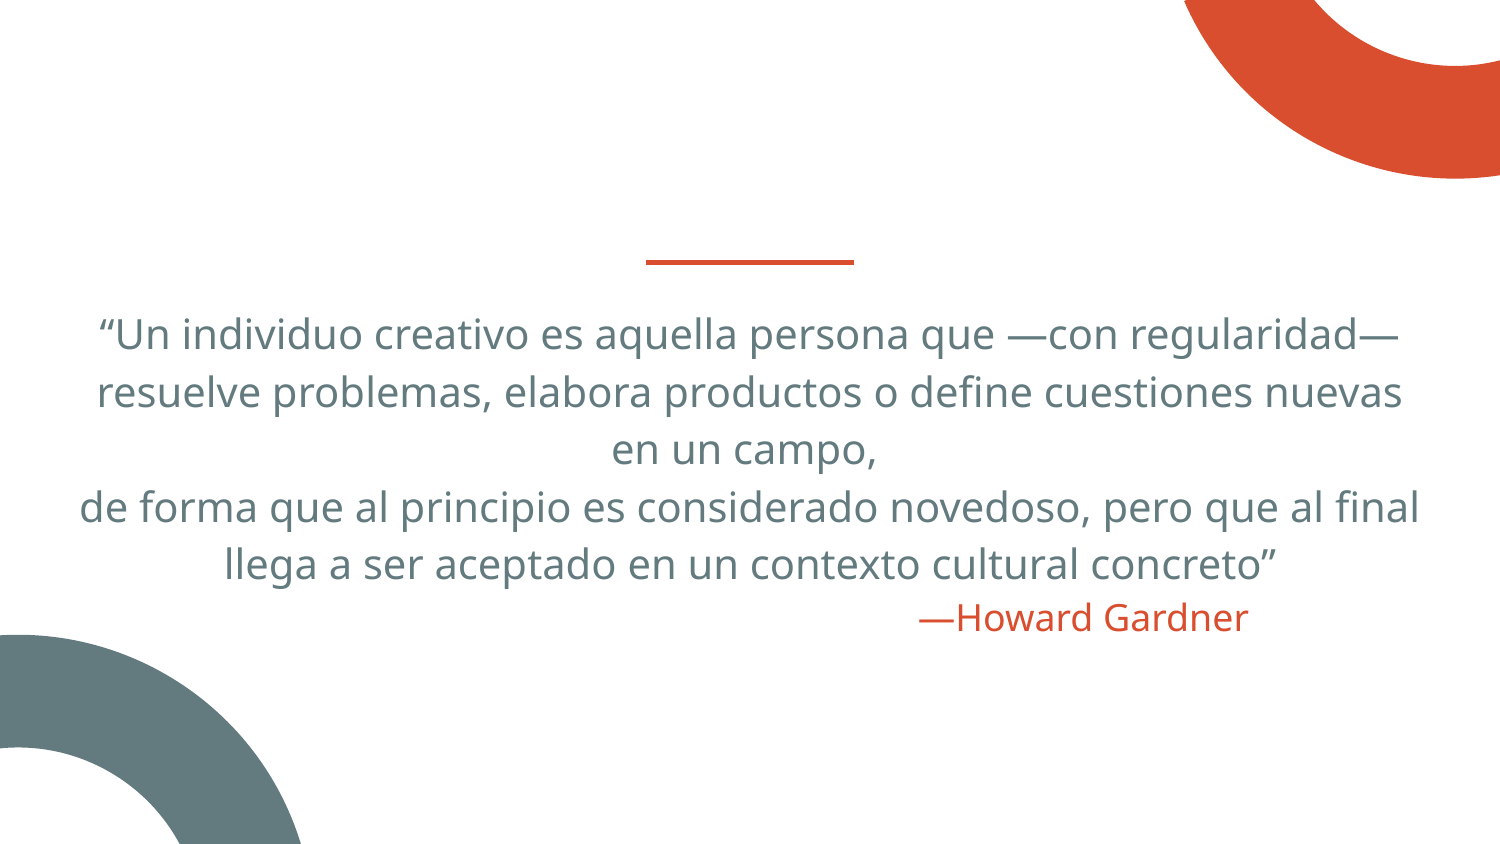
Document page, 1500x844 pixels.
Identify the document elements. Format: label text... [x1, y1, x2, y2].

text_box [646, 260, 854, 265]
title —Howard Gardner [825, 579, 1342, 633]
subtitle “Un individuo creativo es aquella persona que —con regularidad— resuelve problemas, elabora productos o define cuestiones nuevas en un campo, de forma que al principio es considerado novedoso, pero que al final llega a ser aceptado en un contexto cultural concreto” [58, 285, 1442, 559]
